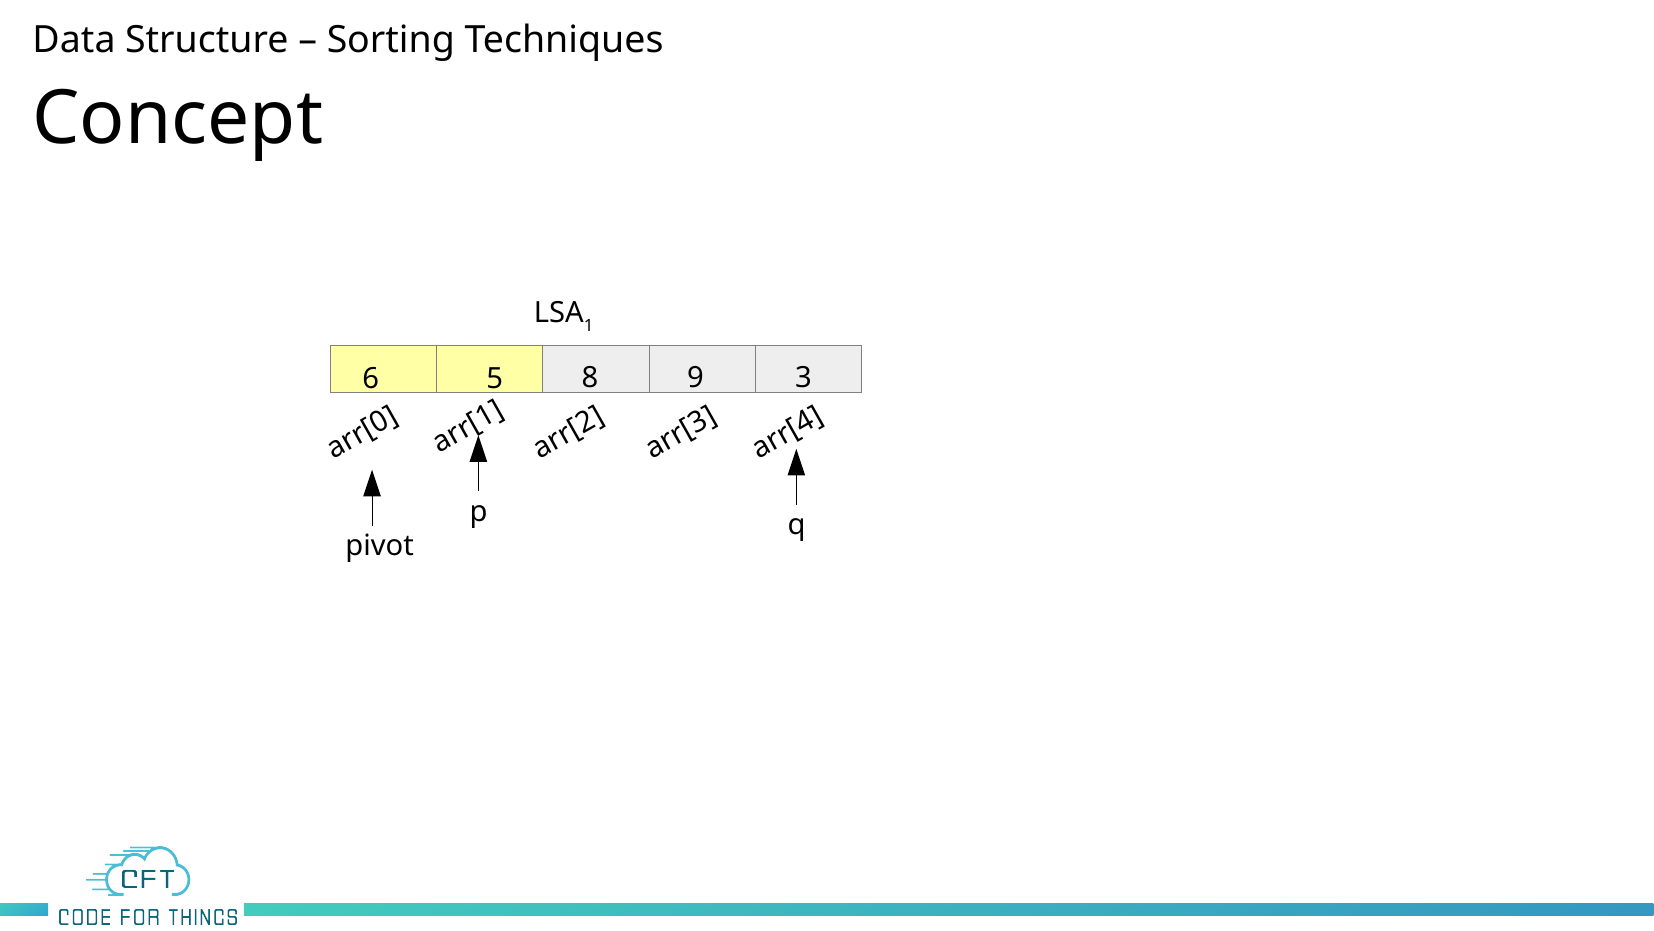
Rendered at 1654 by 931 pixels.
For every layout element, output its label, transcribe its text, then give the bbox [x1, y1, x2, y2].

text_box LSA1 [519, 283, 615, 340]
text_box [330, 345, 862, 393]
text_box arr[4] [726, 398, 858, 485]
text_box pivot [330, 516, 434, 567]
text_box q [772, 496, 821, 546]
text_box 8 [566, 348, 634, 398]
text_box arr[1] [407, 393, 534, 470]
picture [59, 846, 237, 925]
text_box 6 [347, 350, 396, 400]
text_box 5 [471, 350, 520, 400]
text_box arr[0] [301, 393, 426, 476]
text_box arr[2] [507, 398, 630, 476]
text_box arr[3] [620, 398, 747, 476]
text_box 3 [772, 348, 845, 398]
text_box 9 [672, 348, 739, 398]
title Data Structure – Sorting Techniques Concept [32, 12, 1184, 166]
text_box p [454, 482, 503, 532]
